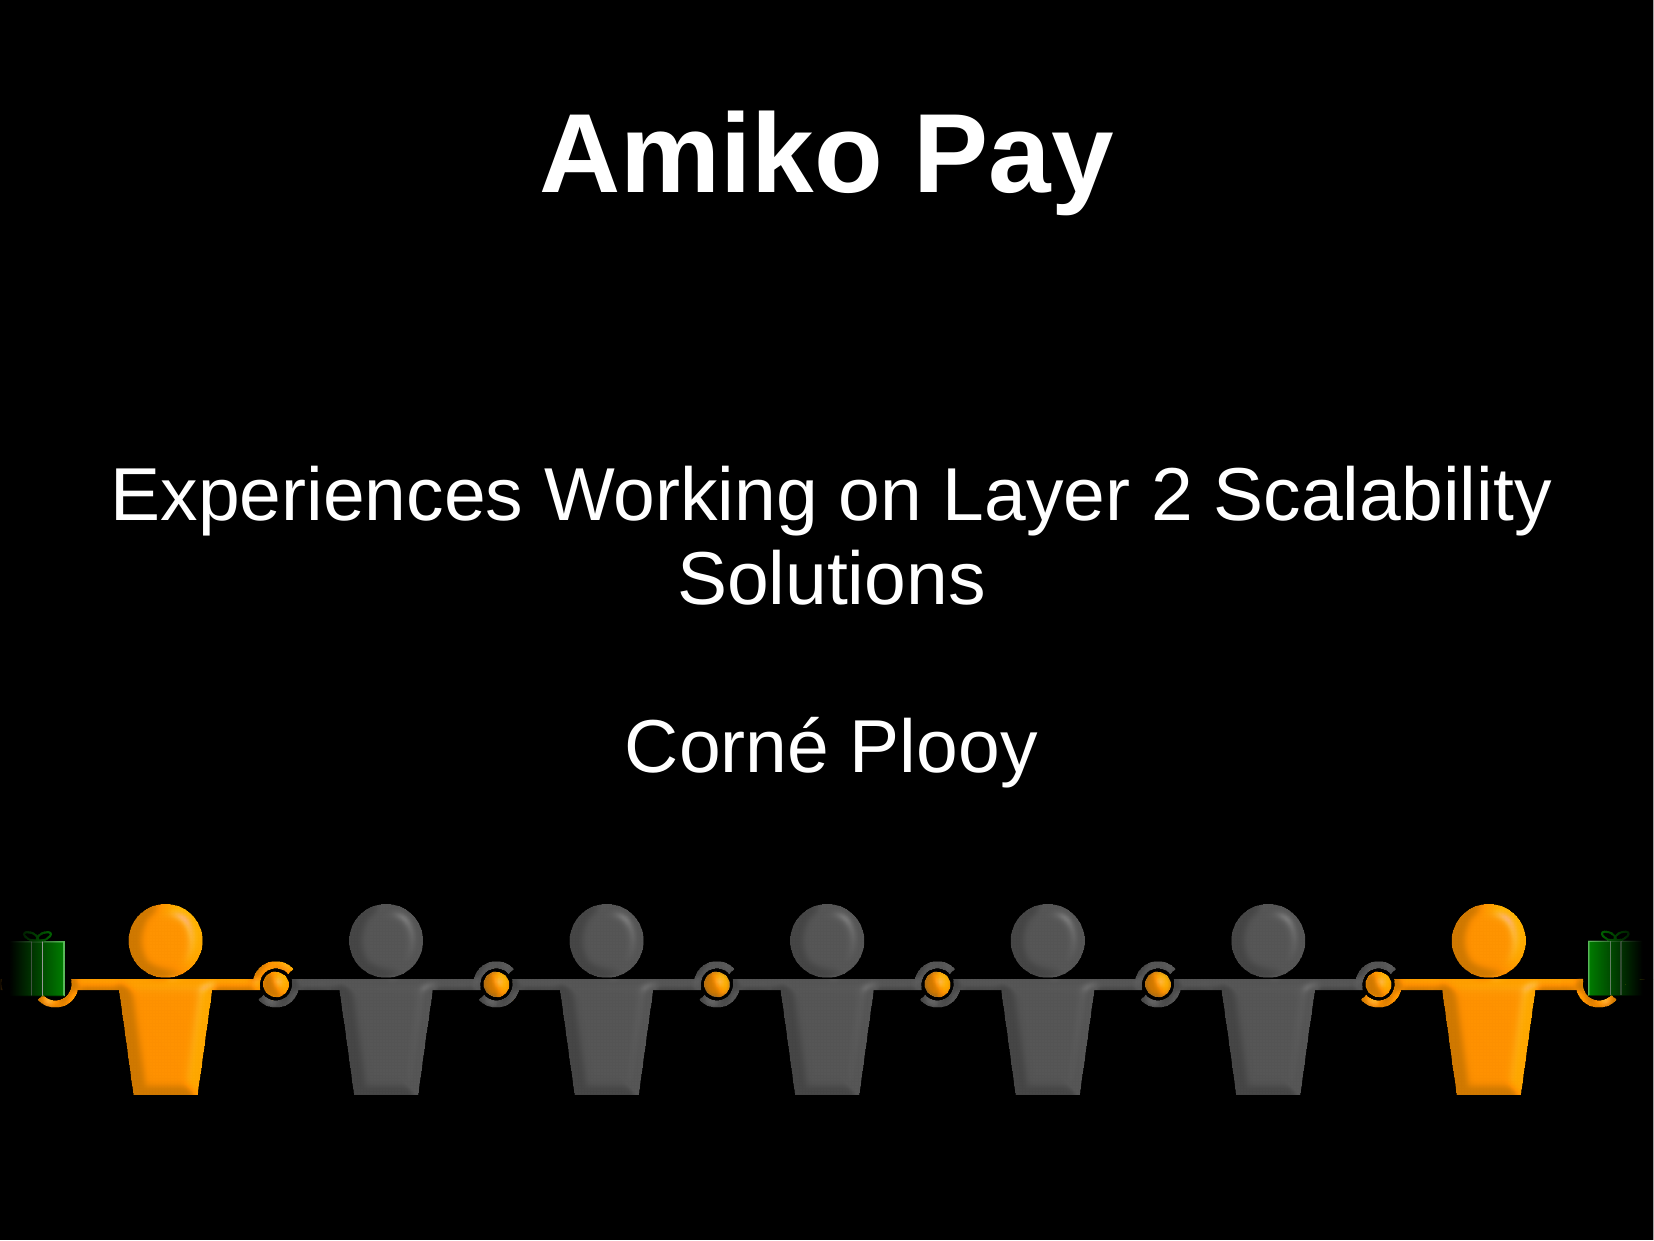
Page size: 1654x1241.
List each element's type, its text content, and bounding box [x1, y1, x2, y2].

title Amiko Pay [82, 49, 1571, 257]
picture [0, 873, 1654, 1095]
subtitle Experiences Working on Layer 2 Scalability Solutions Corné Plooy [103, 261, 1560, 873]
